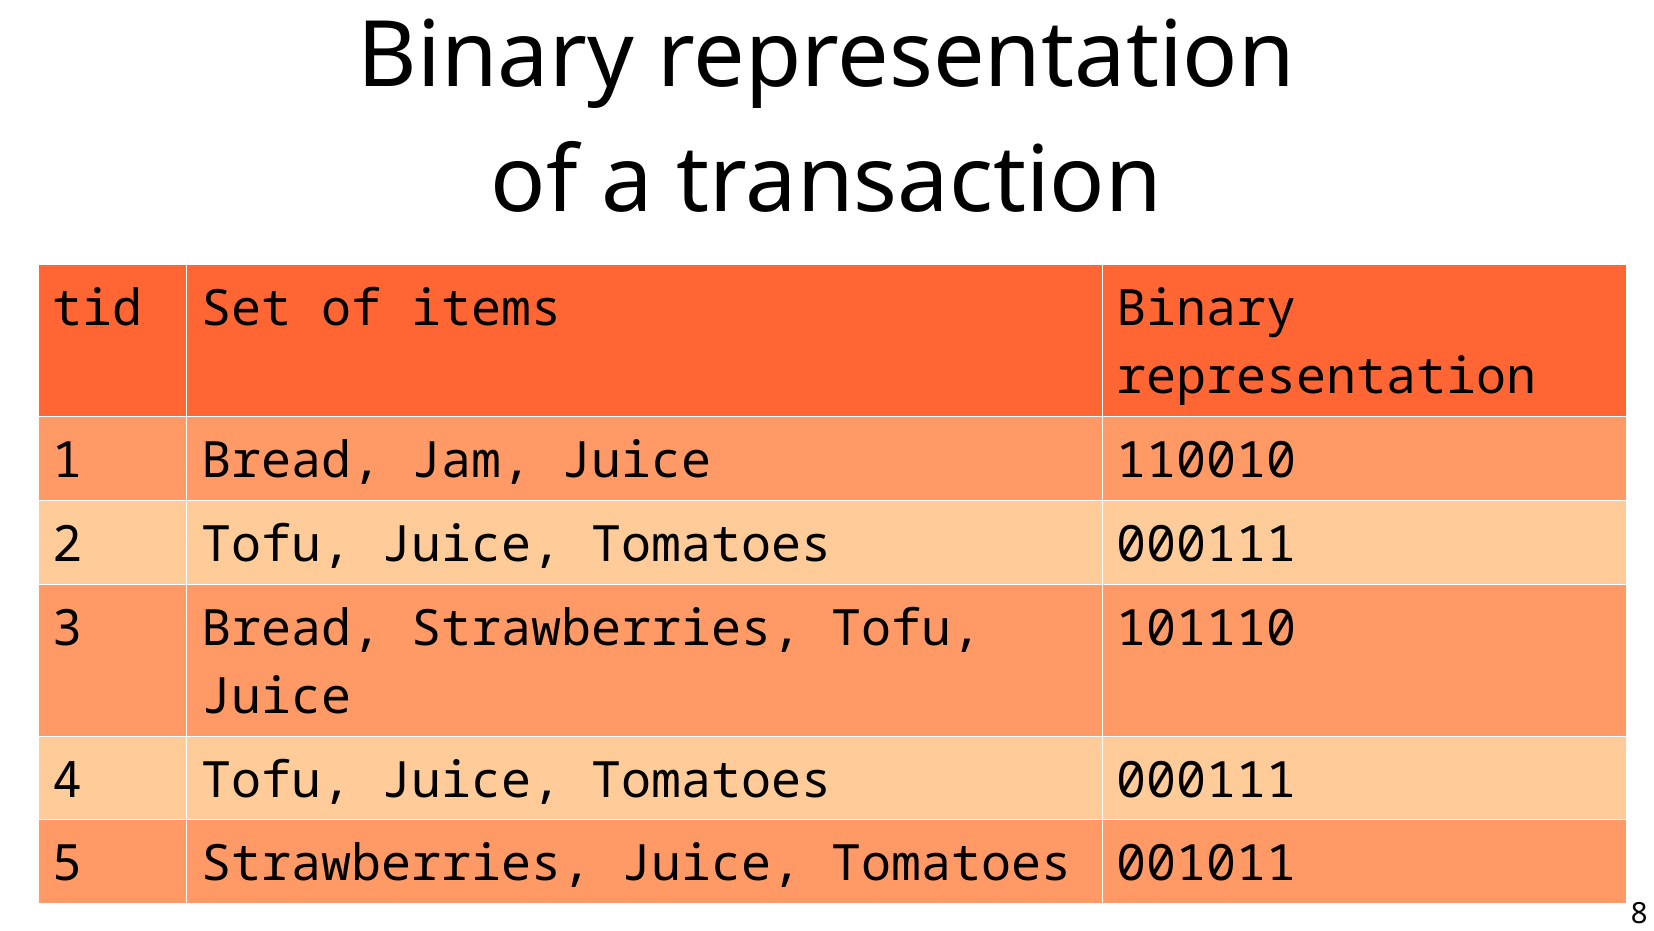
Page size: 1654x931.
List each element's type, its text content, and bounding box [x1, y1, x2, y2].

table_cell 2 [39, 501, 186, 584]
table_cell 4 [39, 737, 186, 819]
title Binary representation of a transaction [82, 1, 1571, 226]
table_cell 110010 [1103, 417, 1626, 500]
table_header tid [39, 265, 186, 416]
table_cell 000111 [1103, 501, 1626, 584]
table_cell 1 [39, 417, 186, 500]
table_cell Tofu, Juice, Tomatoes [187, 501, 1102, 584]
table_cell 101110 [1103, 585, 1626, 736]
table_cell Bread, Strawberries, Tofu, Juice [187, 585, 1102, 736]
table_cell 5 [39, 820, 186, 903]
table_cell Strawberries, Juice, Tomatoes [187, 820, 1102, 903]
table_cell 000111 [1103, 737, 1626, 819]
table_cell 3 [39, 585, 186, 736]
table_header Binary representation [1103, 265, 1626, 416]
table_header Set of items [187, 265, 1102, 416]
table_cell Bread, Jam, Juice [187, 417, 1102, 500]
table_cell Tofu, Juice, Tomatoes [187, 737, 1102, 819]
table_cell 001011 [1103, 820, 1626, 903]
